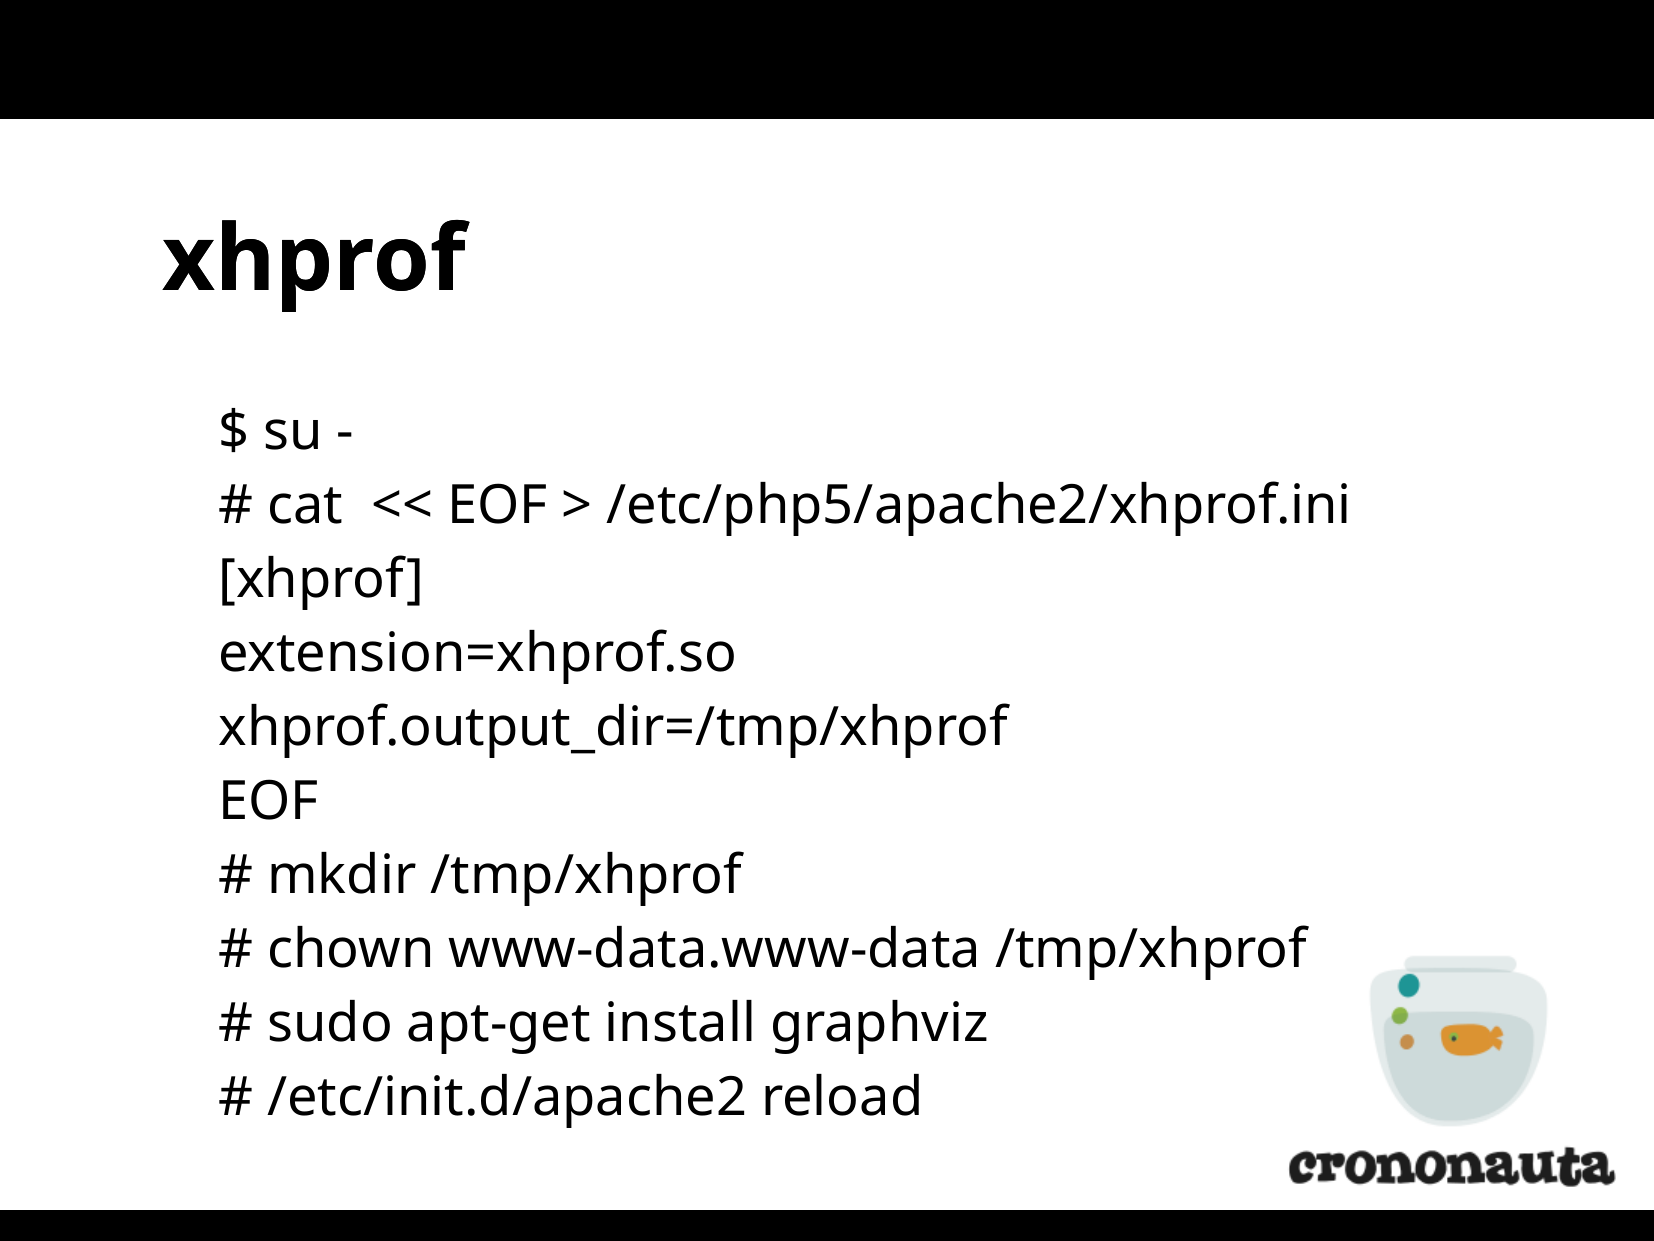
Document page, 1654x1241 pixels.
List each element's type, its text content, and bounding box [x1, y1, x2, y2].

text_box xhprof [147, 185, 1536, 970]
picture [1240, 944, 1637, 1196]
